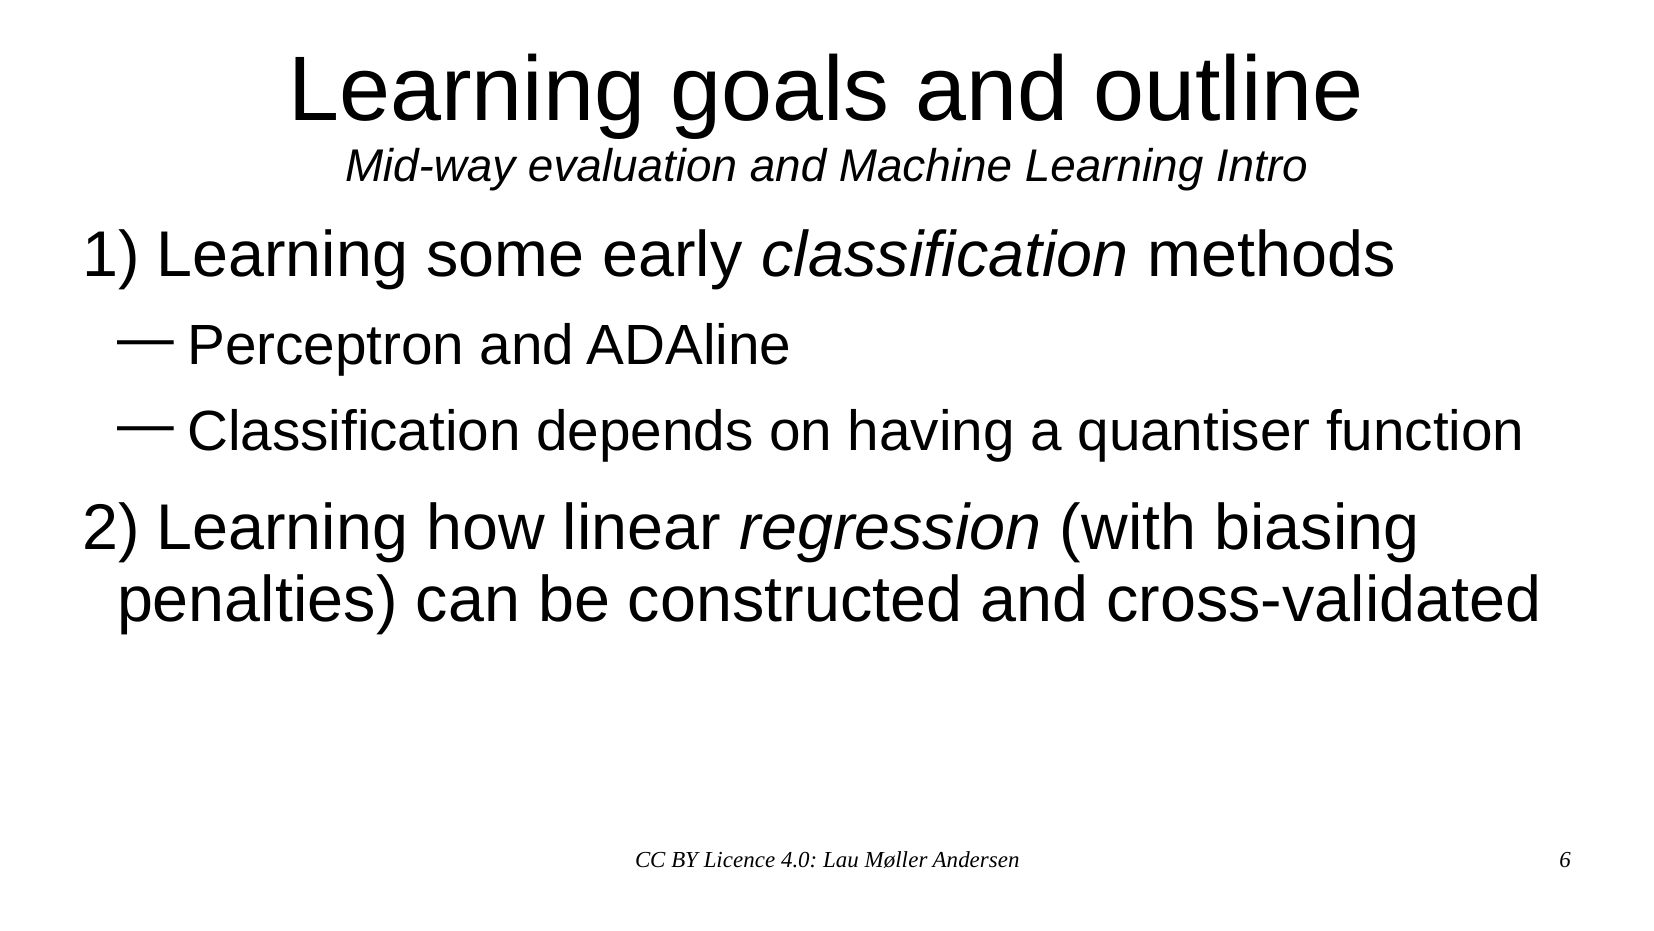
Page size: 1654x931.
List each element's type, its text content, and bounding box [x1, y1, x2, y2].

list Learning some early classification methods Perceptron and ADAline Classification depends on having a quantiser function Learning how linear regression (with biasing penalties) can be constructed and cross-validated [82, 217, 1571, 758]
title Learning goals and outline Mid-way evaluation and Machine Learning Intro [82, 32, 1571, 197]
